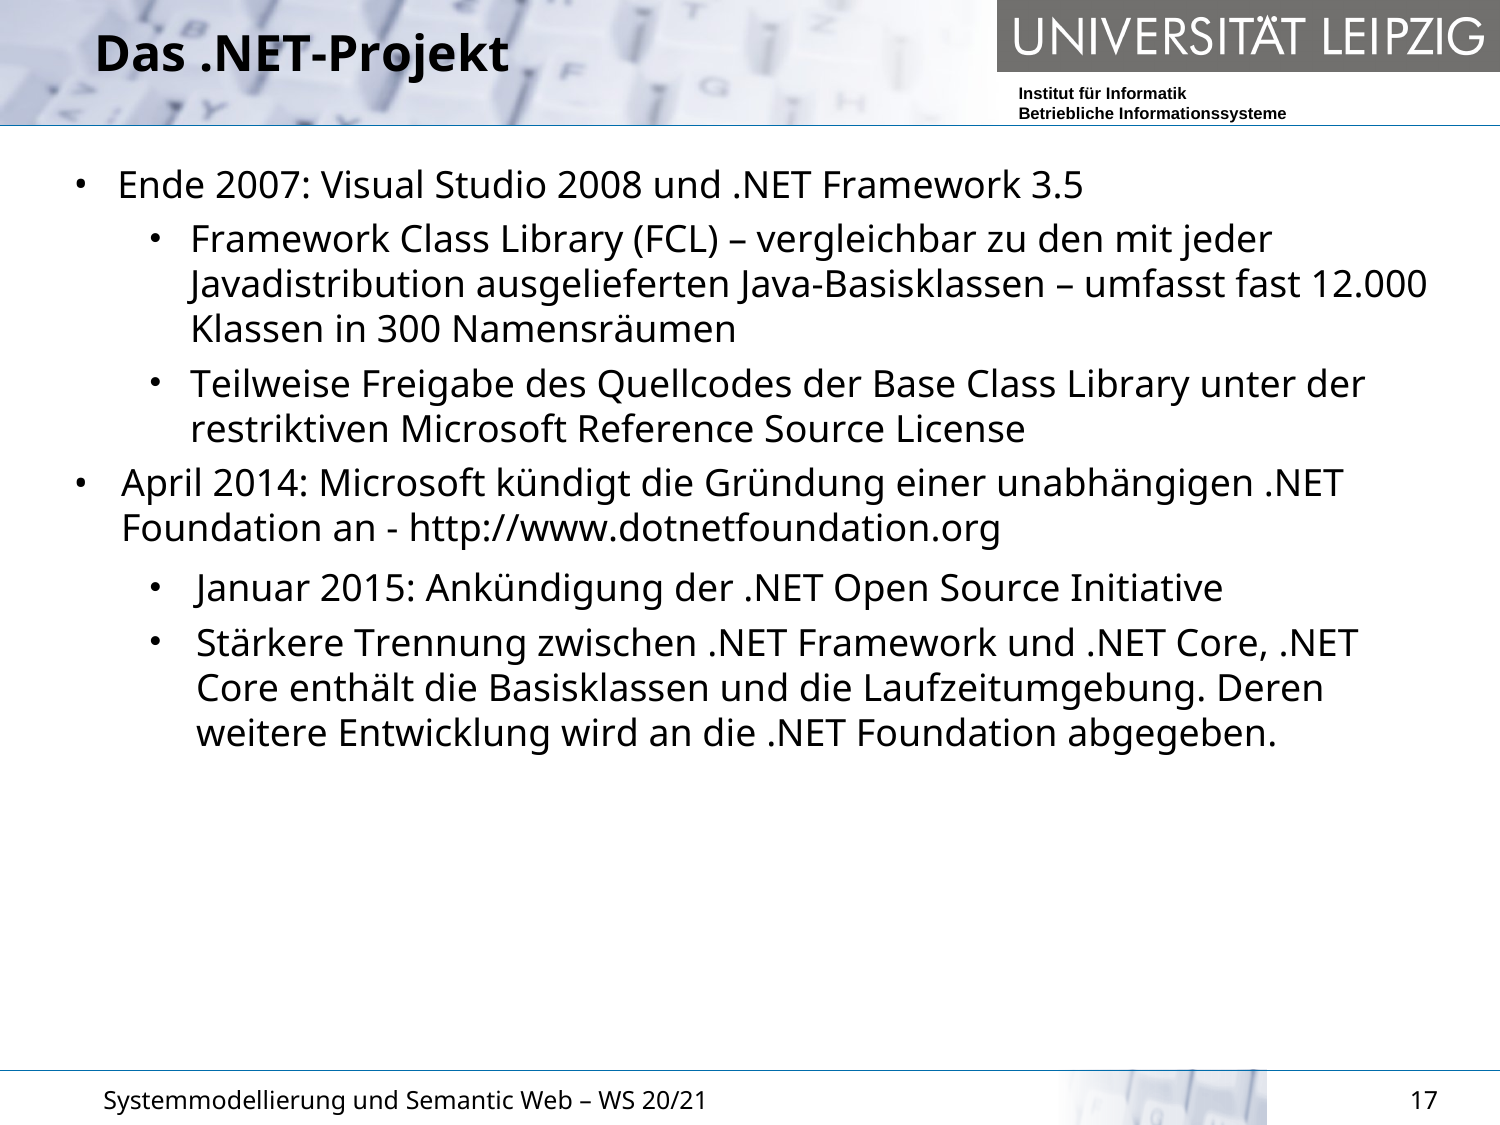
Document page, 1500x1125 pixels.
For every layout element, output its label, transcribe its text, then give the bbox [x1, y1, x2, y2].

picture [0, 0, 1500, 125]
text_box Ende 2007: Visual Studio 2008 und .NET Framework 3.5 Framework Class Library (FCL) – vergleichbar zu den mit jeder Javadistribution ausgelieferten Java-Basisklassen – umfasst fast 12.000 Klassen in 300 Namensräumen Teilweise Freigabe des Quellcodes der Base Class Library unter der restriktiven Microsoft Reference Source License April 2014: Microsoft kündigt die Gründung einer unabhängigen .NET Foundation an - http://www.dotnetfoundation.org Januar 2015: Ankündigung der .NET Open Source Initiative Stärkere Trennung zwischen .NET Framework und .NET Core, .NET Core enthält die Basisklassen und die Laufzeitumgebung. Deren weitere Entwicklung wird an die .NET Foundation abgegeben. [59, 153, 1447, 762]
text_box Das .NET-Projekt [79, 13, 526, 90]
picture [1057, 1071, 1267, 1125]
